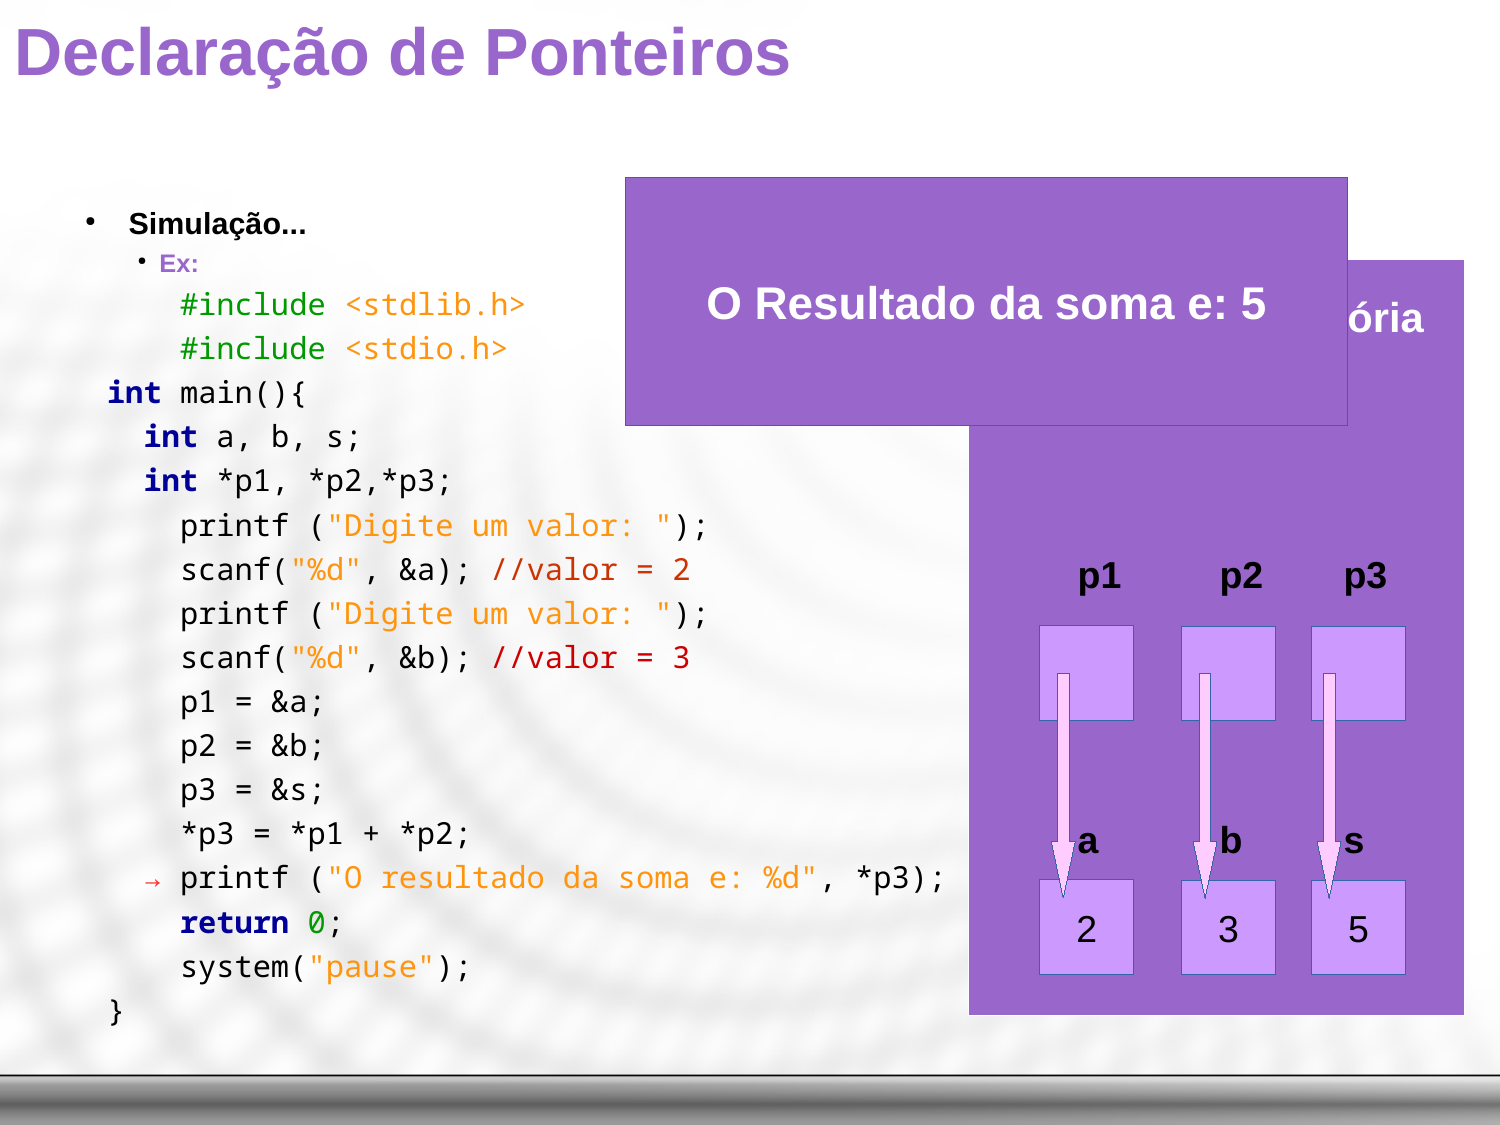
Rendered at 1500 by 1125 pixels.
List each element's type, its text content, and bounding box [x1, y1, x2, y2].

text_box [968, 259, 1465, 1016]
text_box 5 [1311, 880, 1406, 975]
text_box p3 [1328, 543, 1412, 604]
text_box s [1336, 809, 1412, 869]
text_box b [1211, 809, 1288, 869]
list Simulação... Ex: #include <stdlib.h> #include <stdio.h> int main(){ int a, b, s; int *p1, *p2,*p3; printf ("Digite um valor: "); scanf("%d", &a); //valor = 2 printf ("Digite um valor: "); scanf("%d", &b); //valor = 3 p1 = &a; p2 = &b; p3 = &s; *p3 = *p1 + *p2; → printf ("O resultado da soma e: %d", *p3); return 0; system("pause"); } [58, 196, 1442, 1036]
text_box 3 [1181, 880, 1276, 975]
text_box a [1070, 809, 1146, 869]
text_box 2 [1039, 879, 1134, 975]
picture [0, 0, 1500, 1125]
text_box O Resultado da soma e: 5 [625, 177, 1348, 426]
text_box p1 [1062, 543, 1146, 604]
text_box p2 [1204, 543, 1288, 604]
title Declaração de Ponteiros [0, 0, 1353, 102]
text_box Alocação de Memória [1348, 283, 1439, 349]
